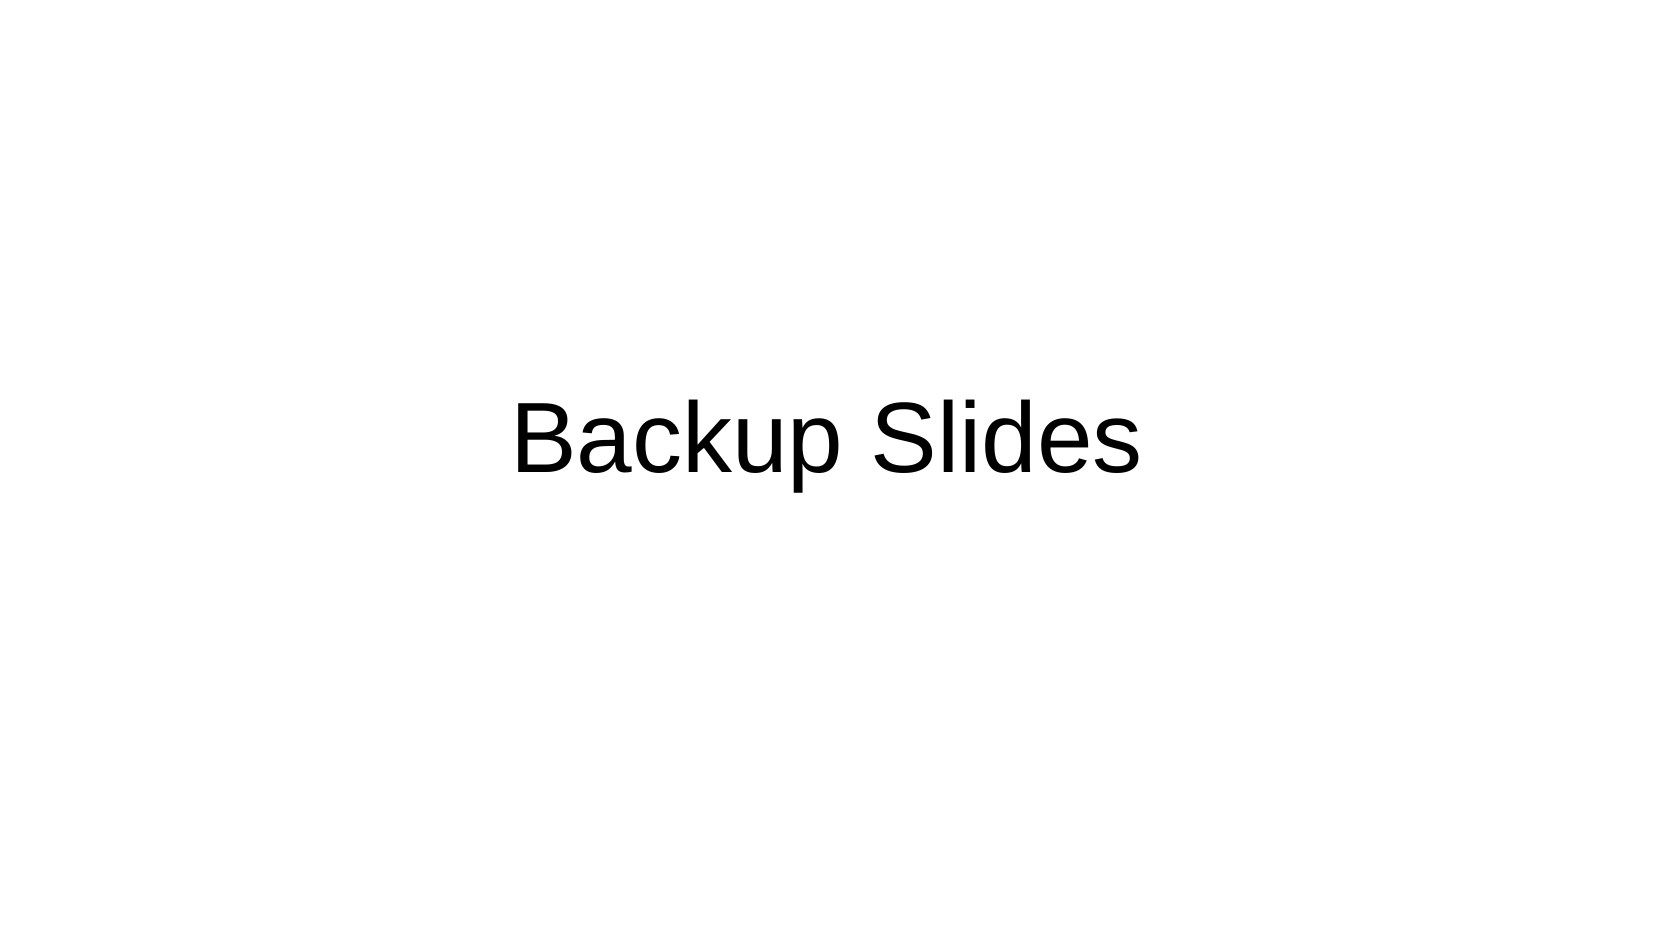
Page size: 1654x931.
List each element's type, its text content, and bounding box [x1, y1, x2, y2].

text_box Backup Slides [82, 108, 1571, 767]
